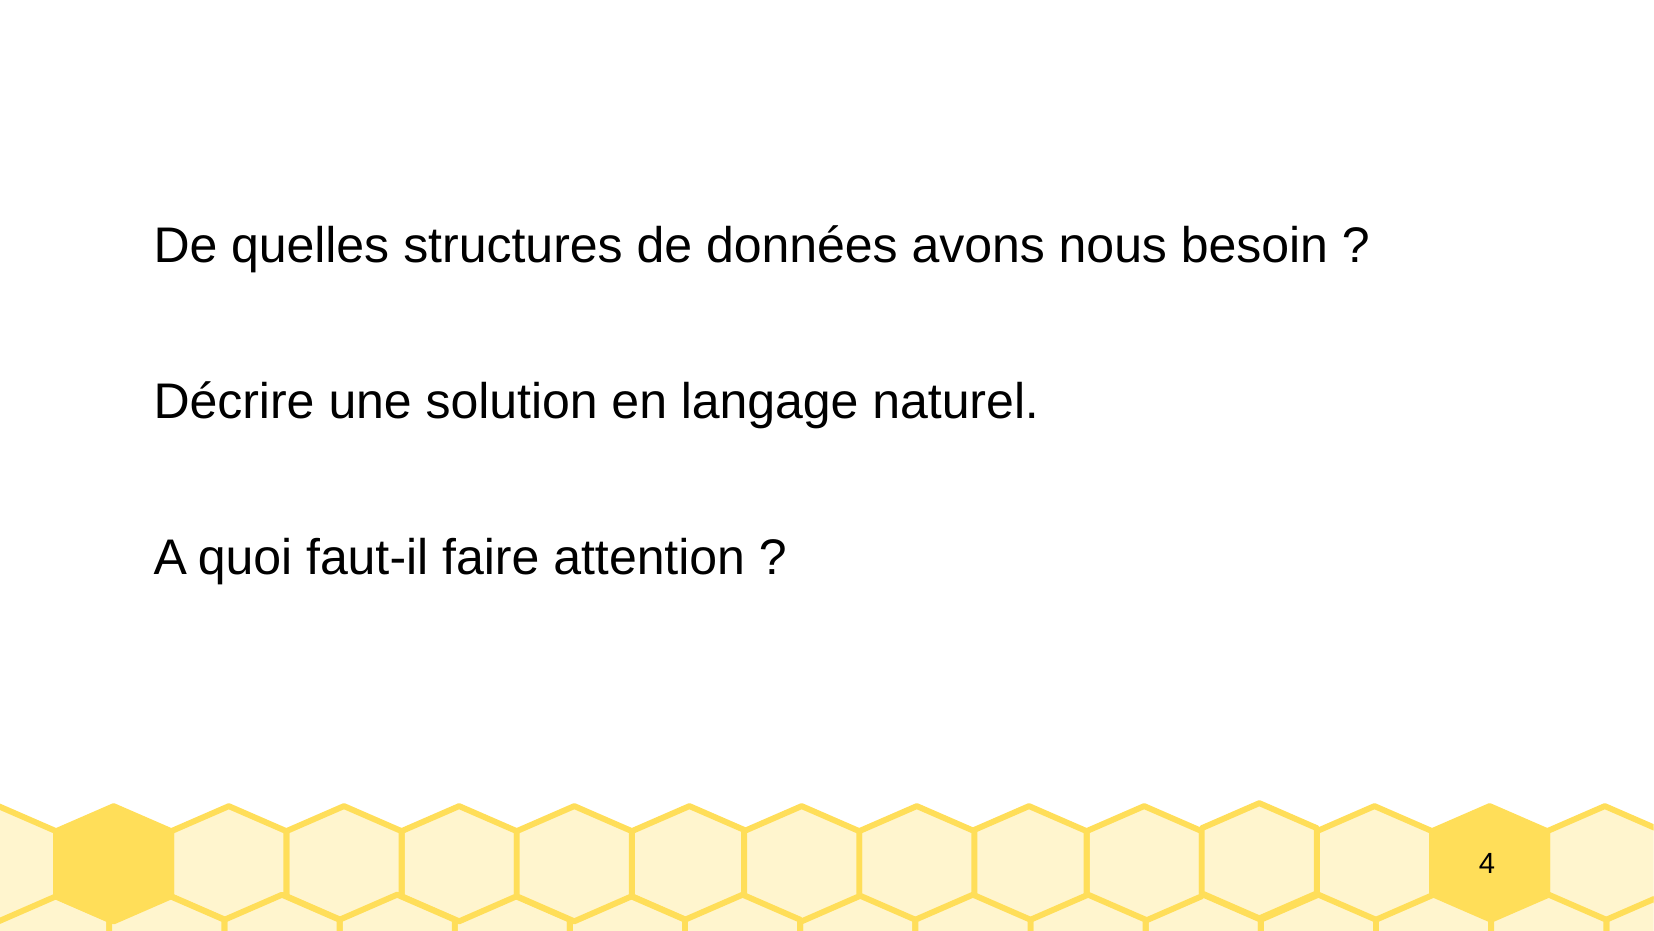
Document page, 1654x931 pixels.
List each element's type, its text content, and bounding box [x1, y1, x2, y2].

list De quelles structures de données avons nous besoin ? Décrire une solution en langage naturel. A quoi faut-il faire attention ? [82, 217, 1571, 758]
